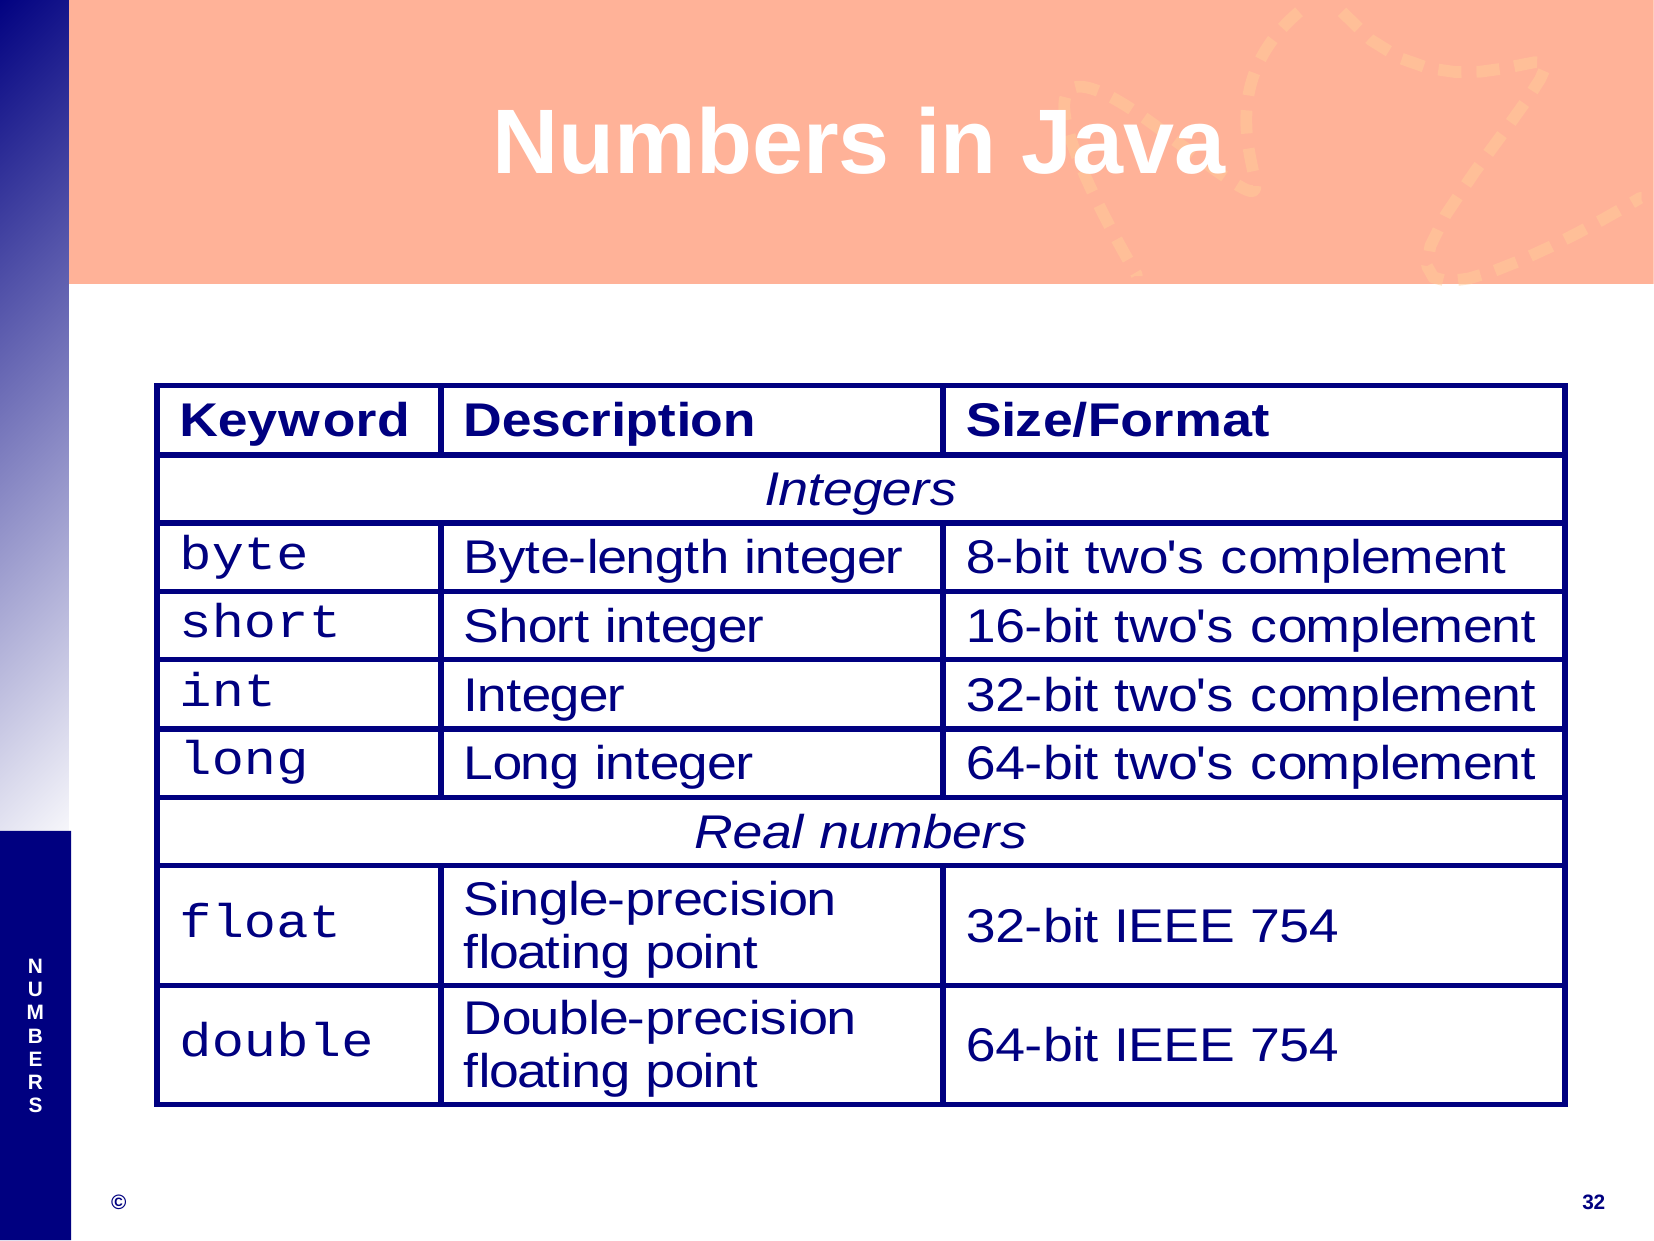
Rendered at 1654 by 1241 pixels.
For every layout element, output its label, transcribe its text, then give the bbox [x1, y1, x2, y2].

title Numbers in Java [103, 37, 1617, 246]
text_box N U M B E R S [0, 830, 71, 1241]
chart [151, 380, 1571, 1241]
